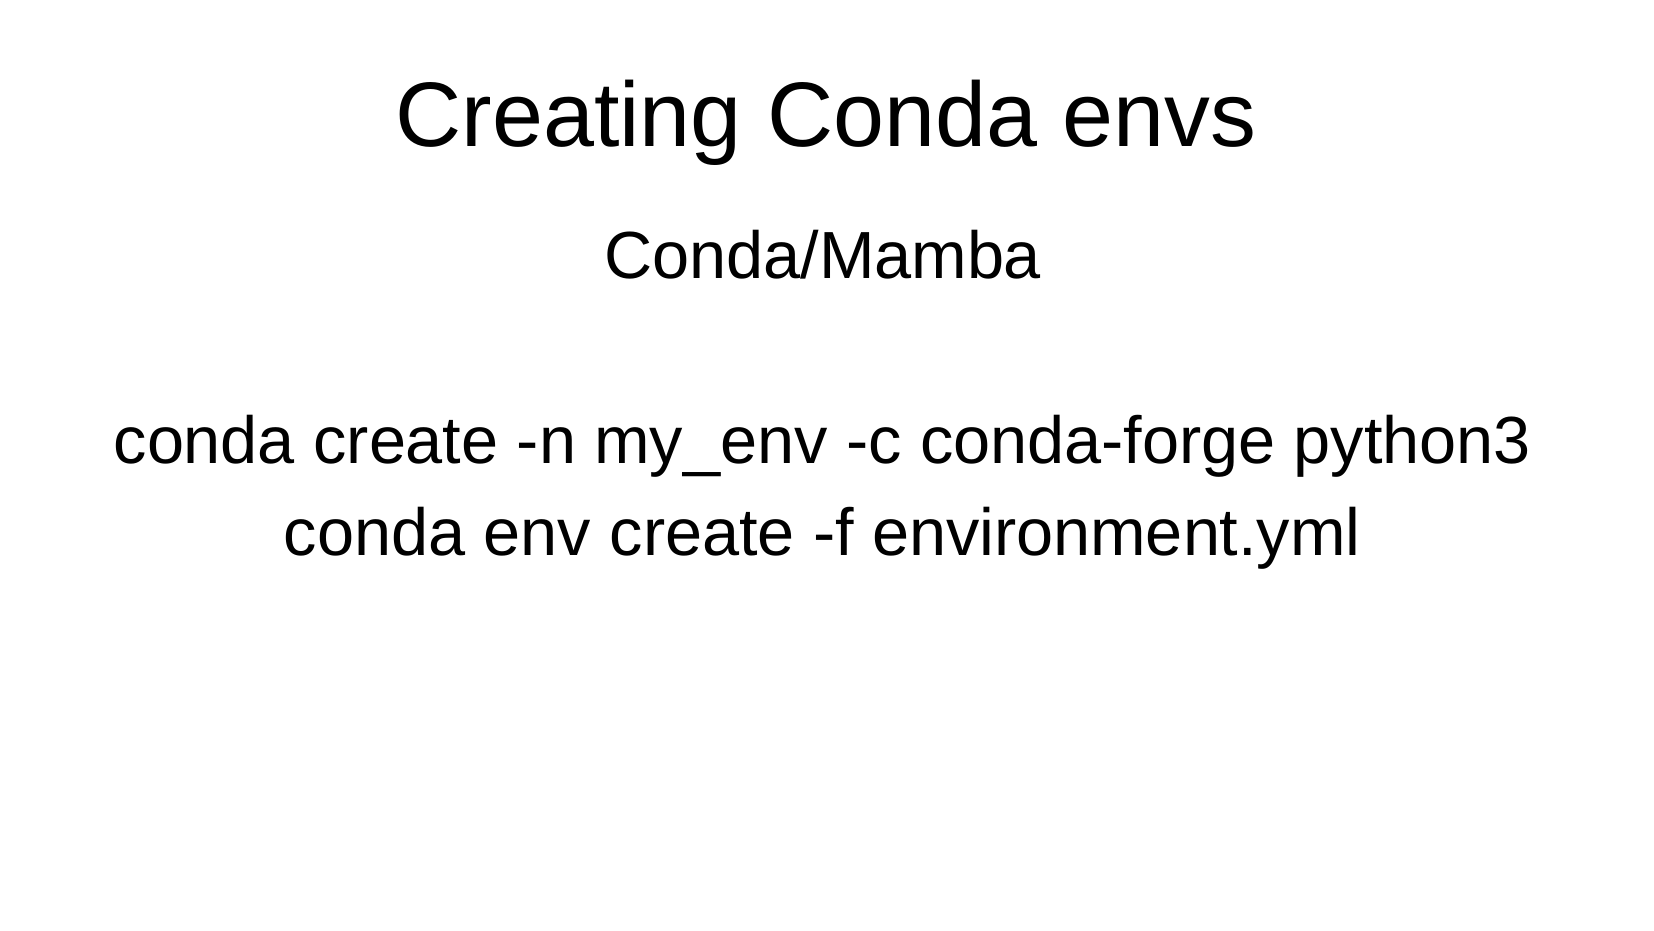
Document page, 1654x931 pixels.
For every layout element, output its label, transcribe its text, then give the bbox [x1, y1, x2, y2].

text_box Conda/Mamba conda create -n my_env -c conda-forge python3 conda env create -f environment.yml [75, 217, 1571, 758]
title Creating Conda envs [82, 37, 1571, 193]
